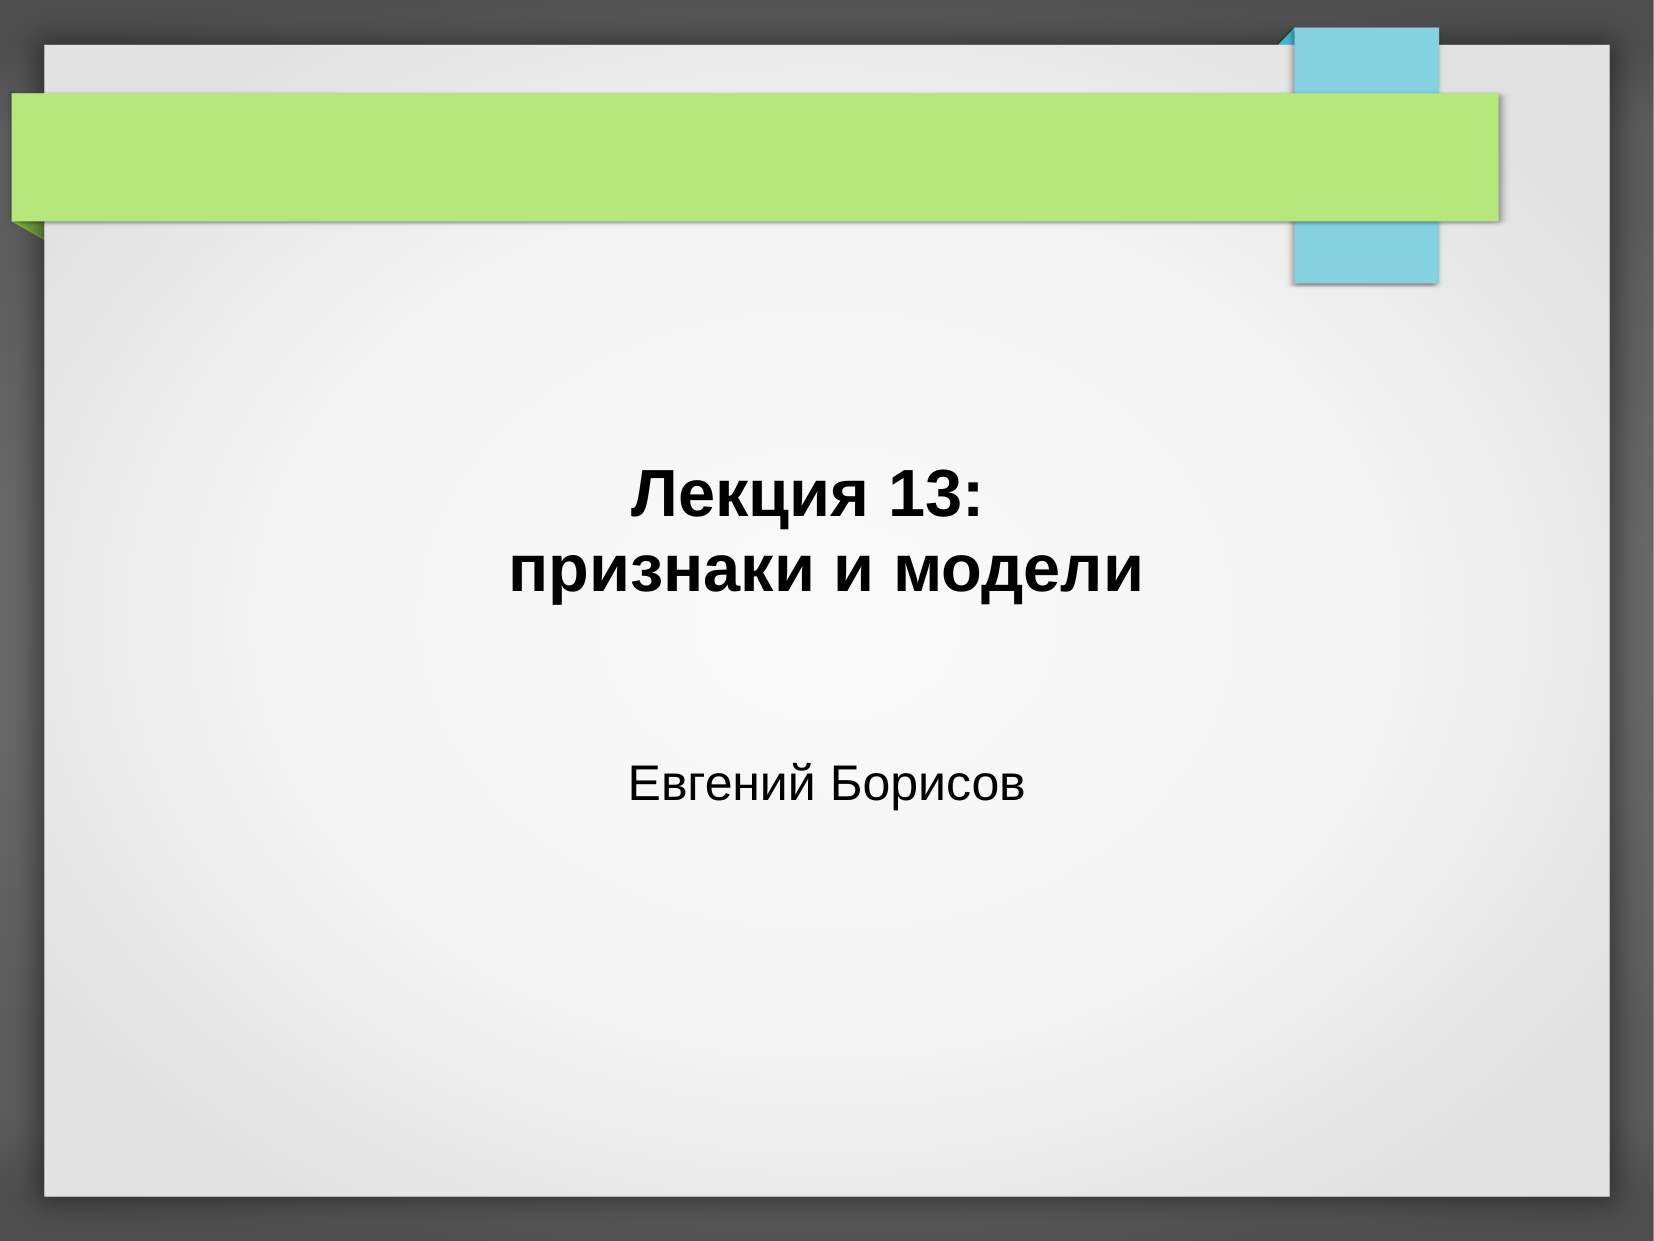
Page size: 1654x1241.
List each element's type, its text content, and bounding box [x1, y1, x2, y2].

subtitle Лекция 13: признаки и модели Евгений Борисов [82, 290, 1571, 1010]
picture [0, 0, 1654, 1241]
